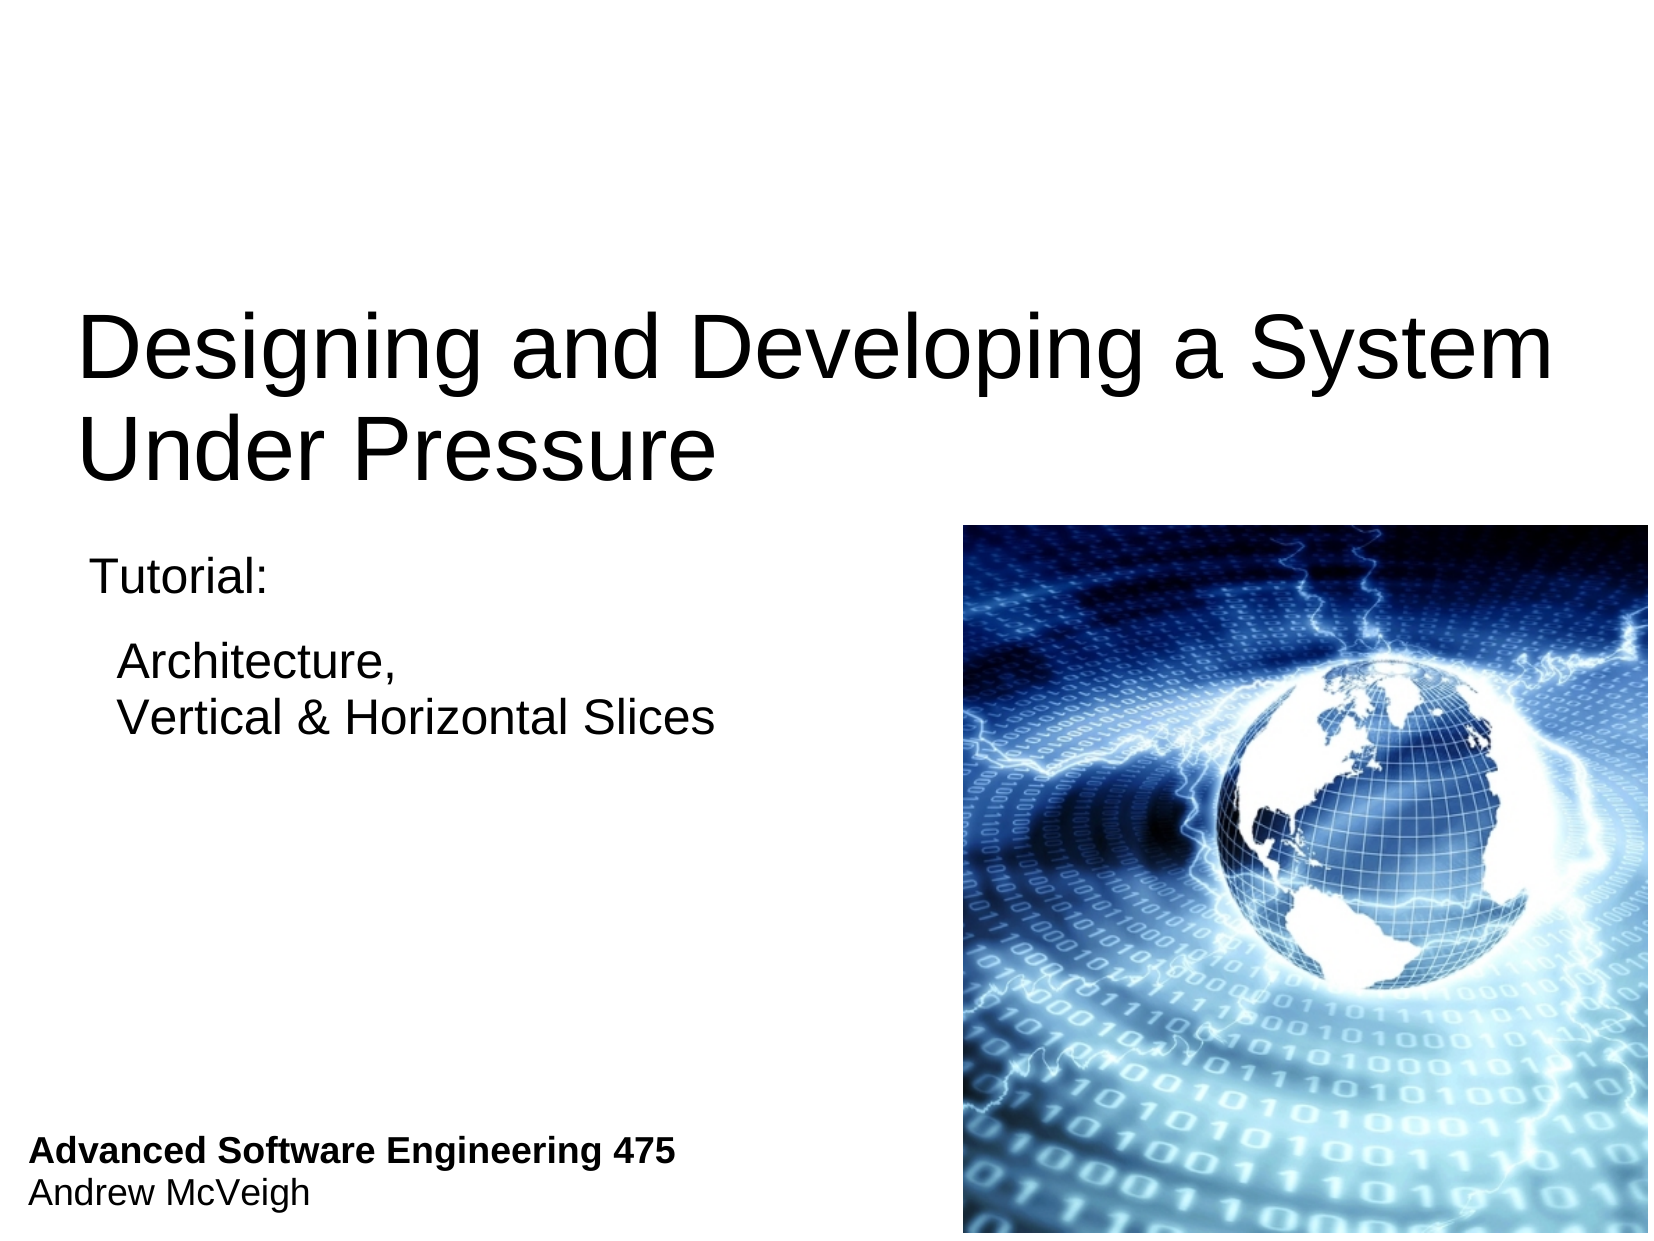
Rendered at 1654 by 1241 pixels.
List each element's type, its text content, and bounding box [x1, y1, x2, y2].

title Designing and Developing a System Under Pressure [76, 295, 1613, 501]
list Tutorial: Architecture, Vertical & Horizontal Slices [88, 548, 1388, 746]
text_box Advanced Software Engineering 475 Andrew McVeigh [13, 1122, 692, 1221]
picture [963, 525, 1648, 1233]
